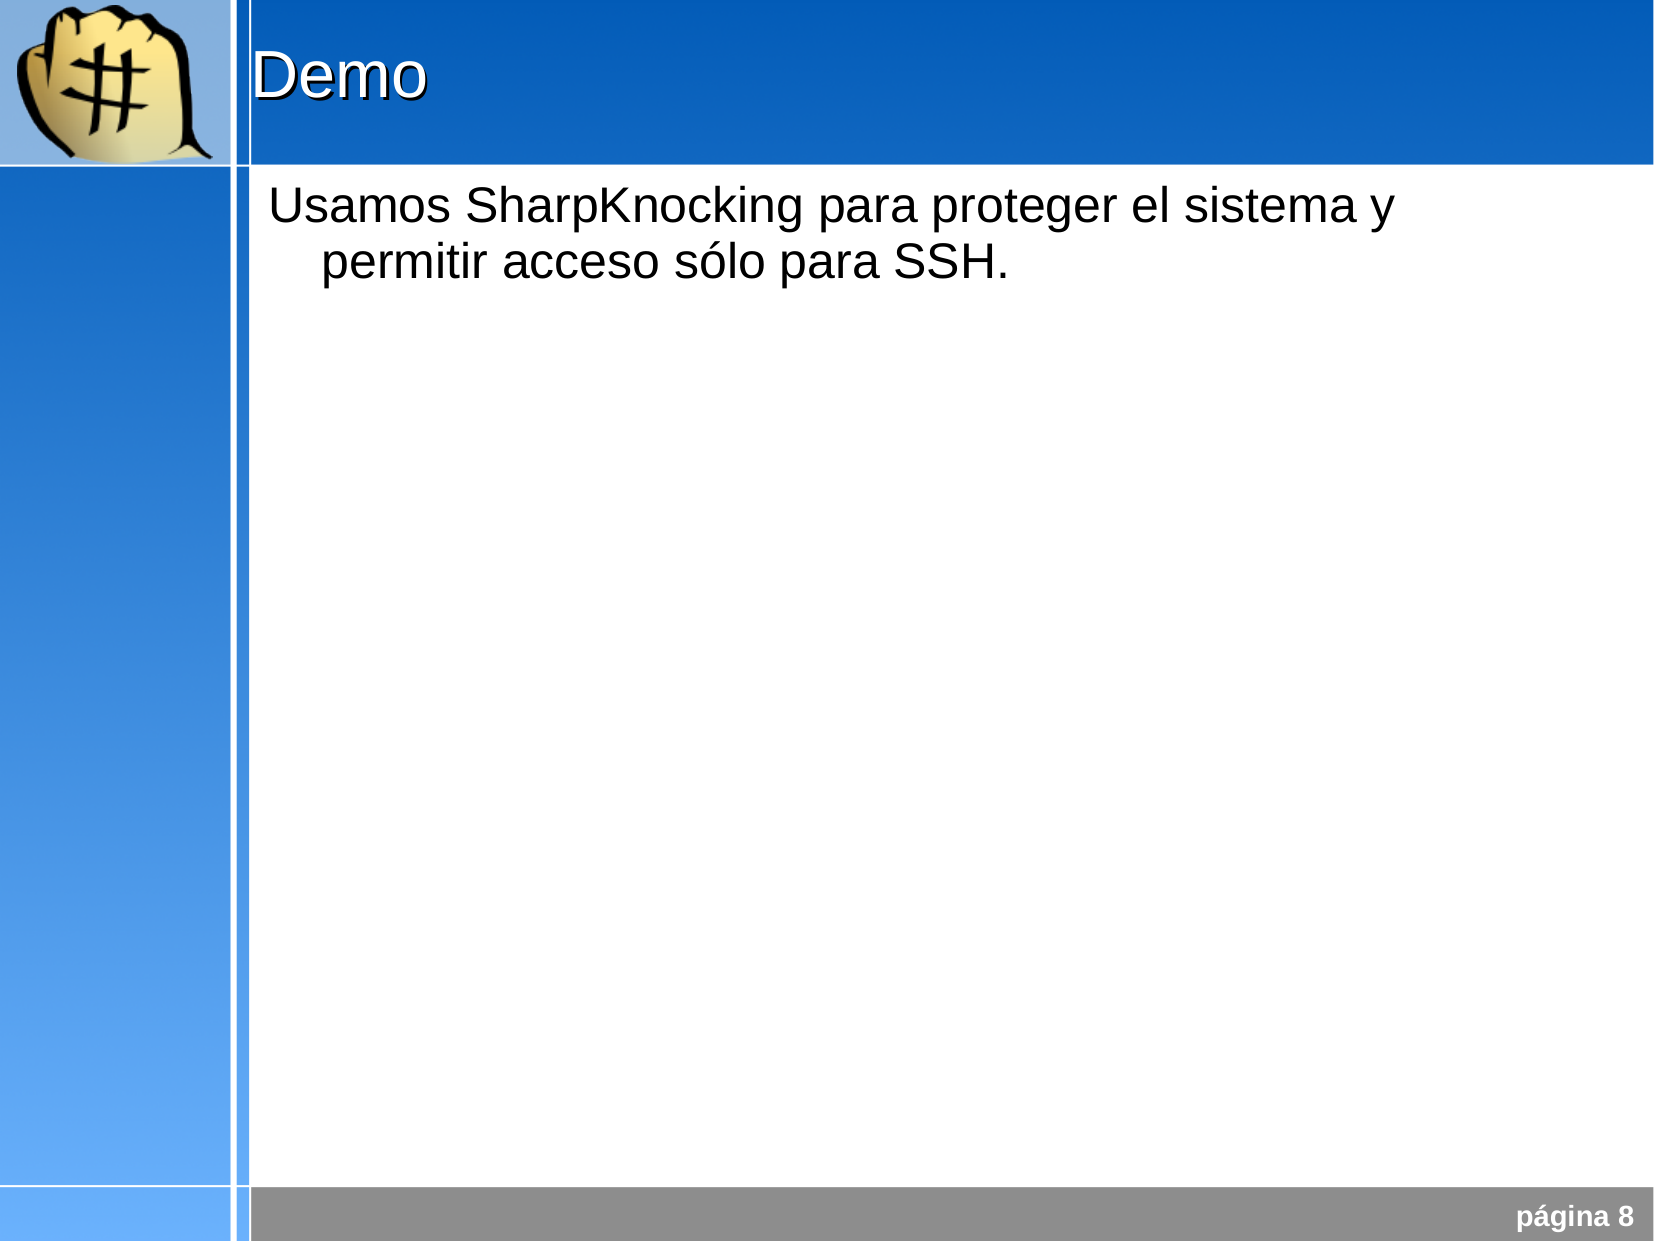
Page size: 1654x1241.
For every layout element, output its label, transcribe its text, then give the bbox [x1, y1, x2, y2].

picture [0, 0, 1654, 1241]
list Usamos SharpKnocking para proteger el sistema y permitir acceso sólo para SSH. [250, 177, 1477, 1037]
title Demo [250, 0, 1477, 177]
